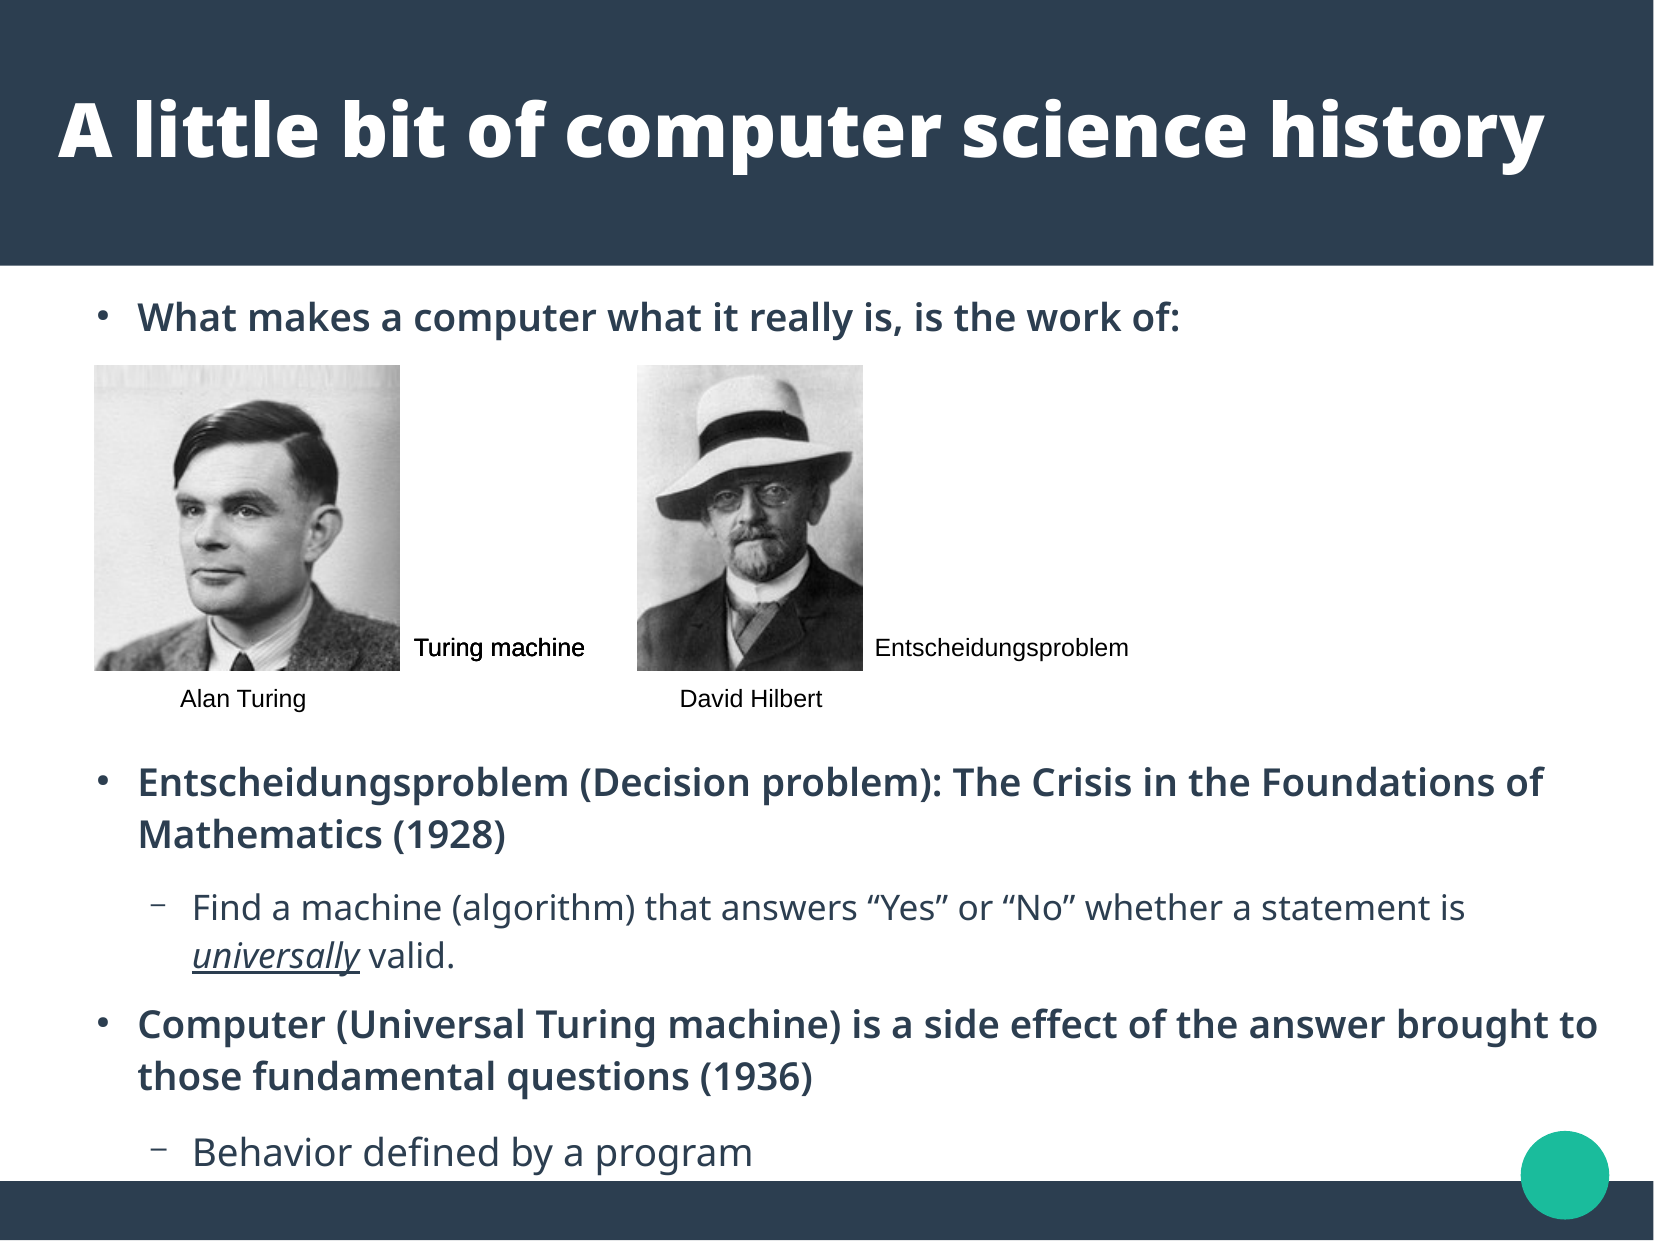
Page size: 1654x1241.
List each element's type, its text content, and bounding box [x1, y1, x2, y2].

picture [94, 365, 400, 671]
text_box Entscheidungsproblem [859, 626, 1145, 669]
text_box David Hilbert [664, 677, 838, 721]
list What makes a computer what it really is, is the work of: Entscheidungsproblem (Decision problem): The Crisis in the Foundations of Mathematics (1928) Find a machine (algorithm) that answers “Yes” or “No” whether a statement is universally valid. Computer (Universal Turing machine) is a side effect of the answer brought to those fundamental questions (1936) Behavior defined by a program [82, 290, 1619, 1182]
text_box Turing machine [400, 626, 601, 669]
picture [637, 365, 863, 671]
text_box Alan Turing [165, 677, 322, 721]
title A little bit of computer science history [59, 49, 1595, 207]
